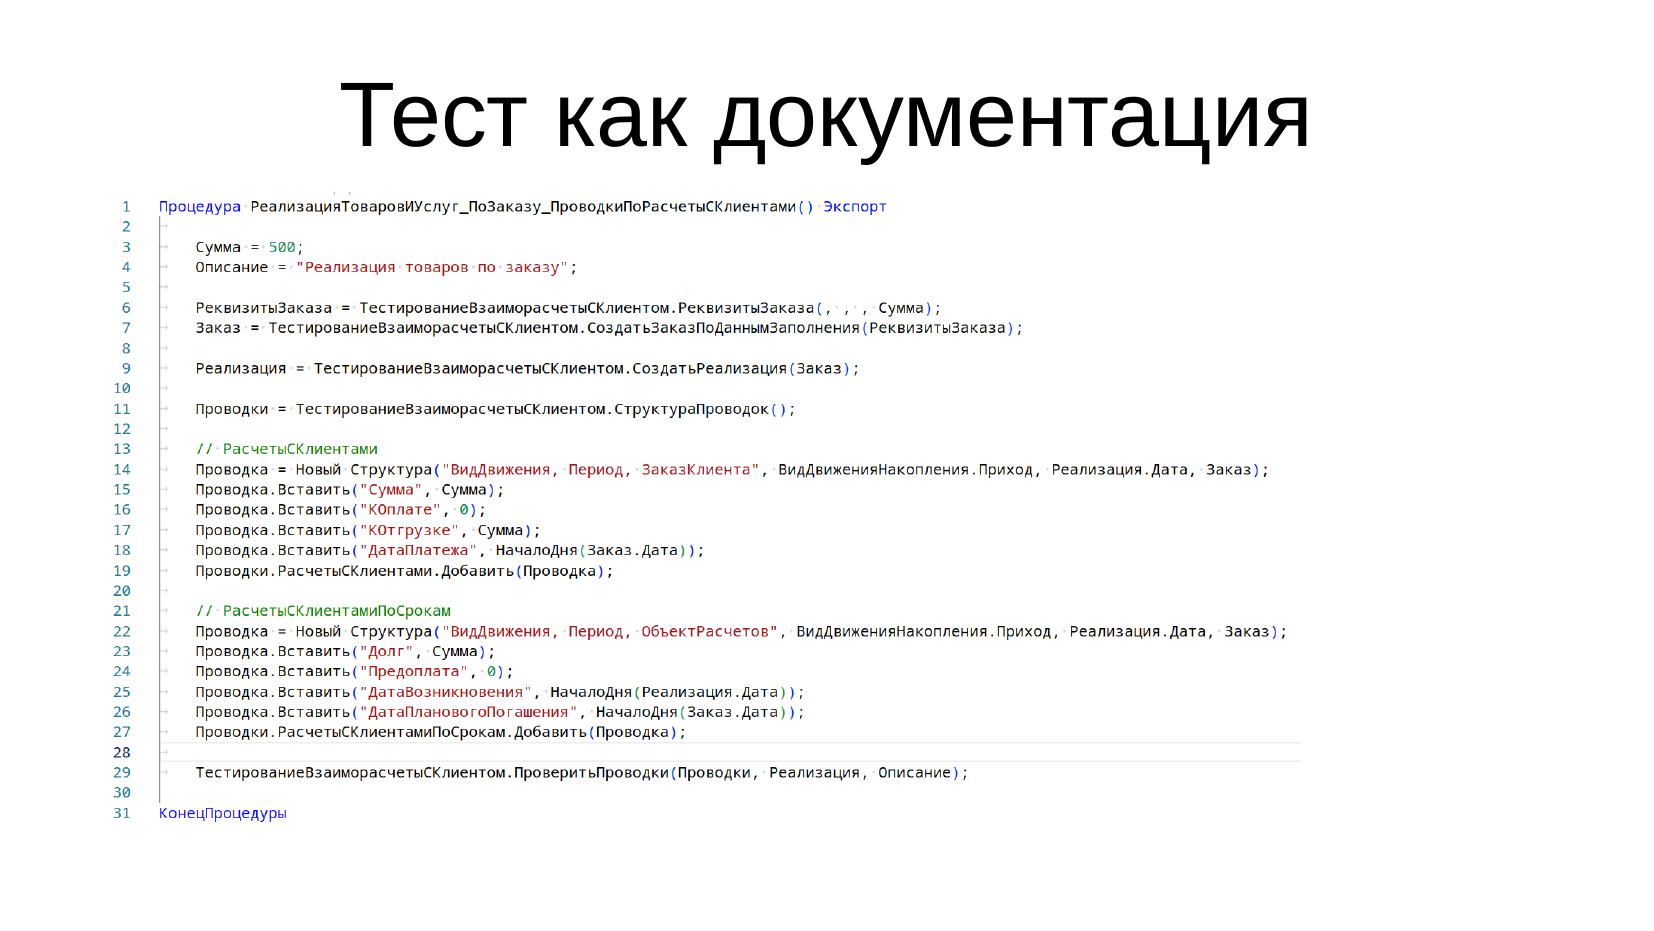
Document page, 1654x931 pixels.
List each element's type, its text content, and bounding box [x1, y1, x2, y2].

picture [106, 192, 1300, 837]
title Тест как документация [82, 37, 1571, 193]
